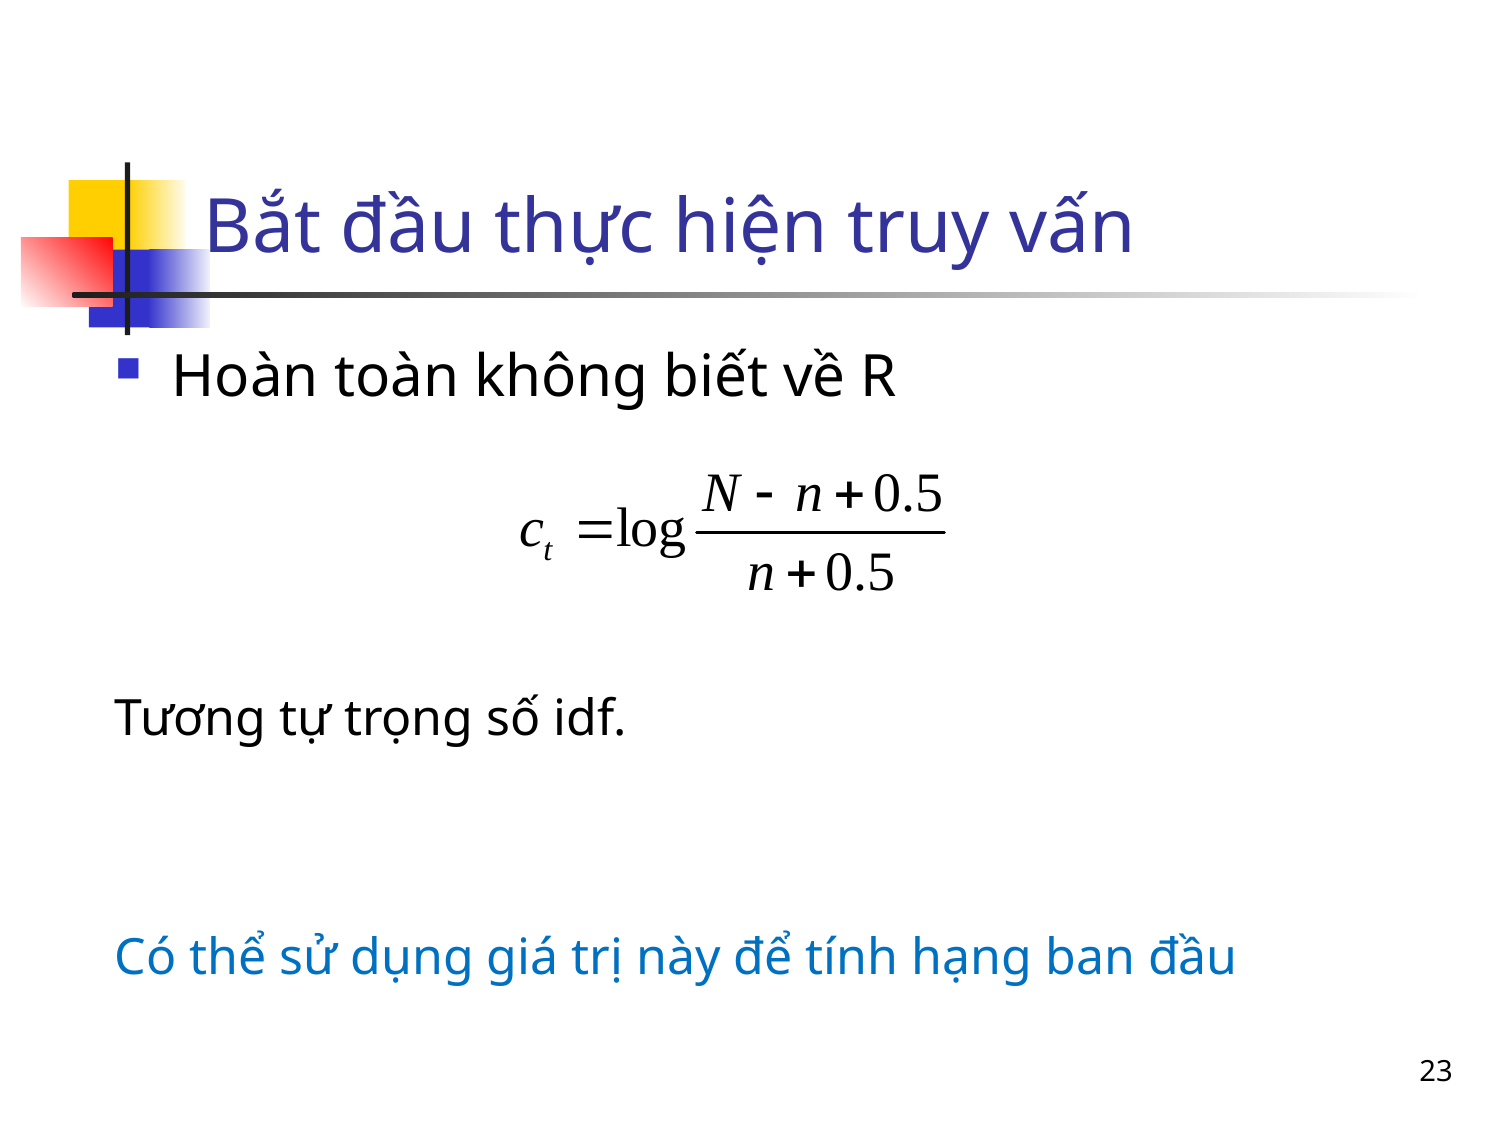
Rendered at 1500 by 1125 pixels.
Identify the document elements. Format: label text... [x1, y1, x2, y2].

text_box Có thể sử dụng giá trị này để tính hạng ban đầu [100, 916, 1447, 992]
title Bắt đầu thực hiện truy vấn [188, 35, 1468, 275]
picture [512, 458, 957, 603]
slide_number <number> [1155, 1024, 1468, 1100]
text_box Tương tự trọng số idf. [100, 678, 1447, 754]
list Hoàn toàn không biết về R [100, 331, 1469, 705]
